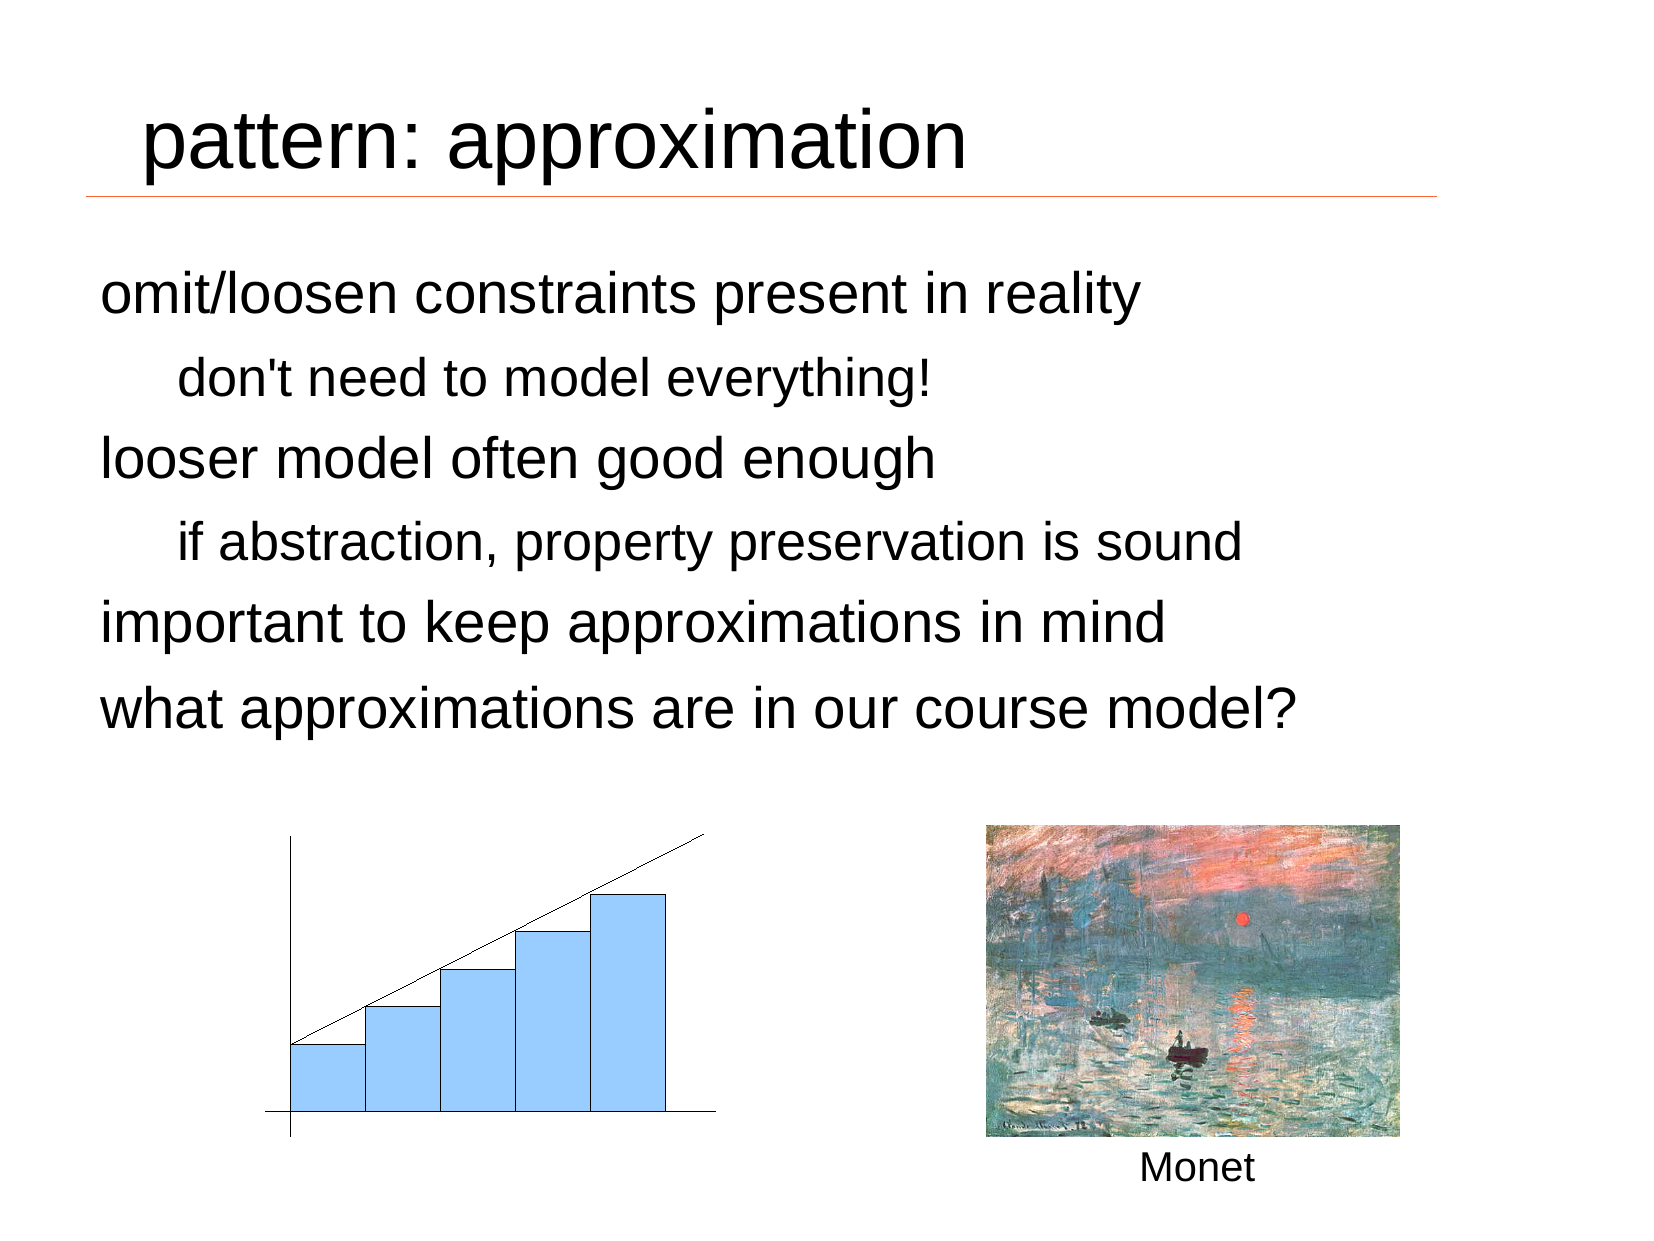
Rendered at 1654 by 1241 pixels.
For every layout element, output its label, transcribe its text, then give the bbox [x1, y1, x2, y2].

list omit/loosen constraints present in reality don't need to model everything! looser model often good enough if abstraction, property preservation is sound important to keep approximations in mind what approximations are in our course model? [82, 261, 1571, 1120]
title pattern: approximation [141, 86, 1604, 193]
text_box [290, 894, 666, 1112]
picture [986, 825, 1400, 1137]
text_box Monet [1124, 1136, 1250, 1203]
